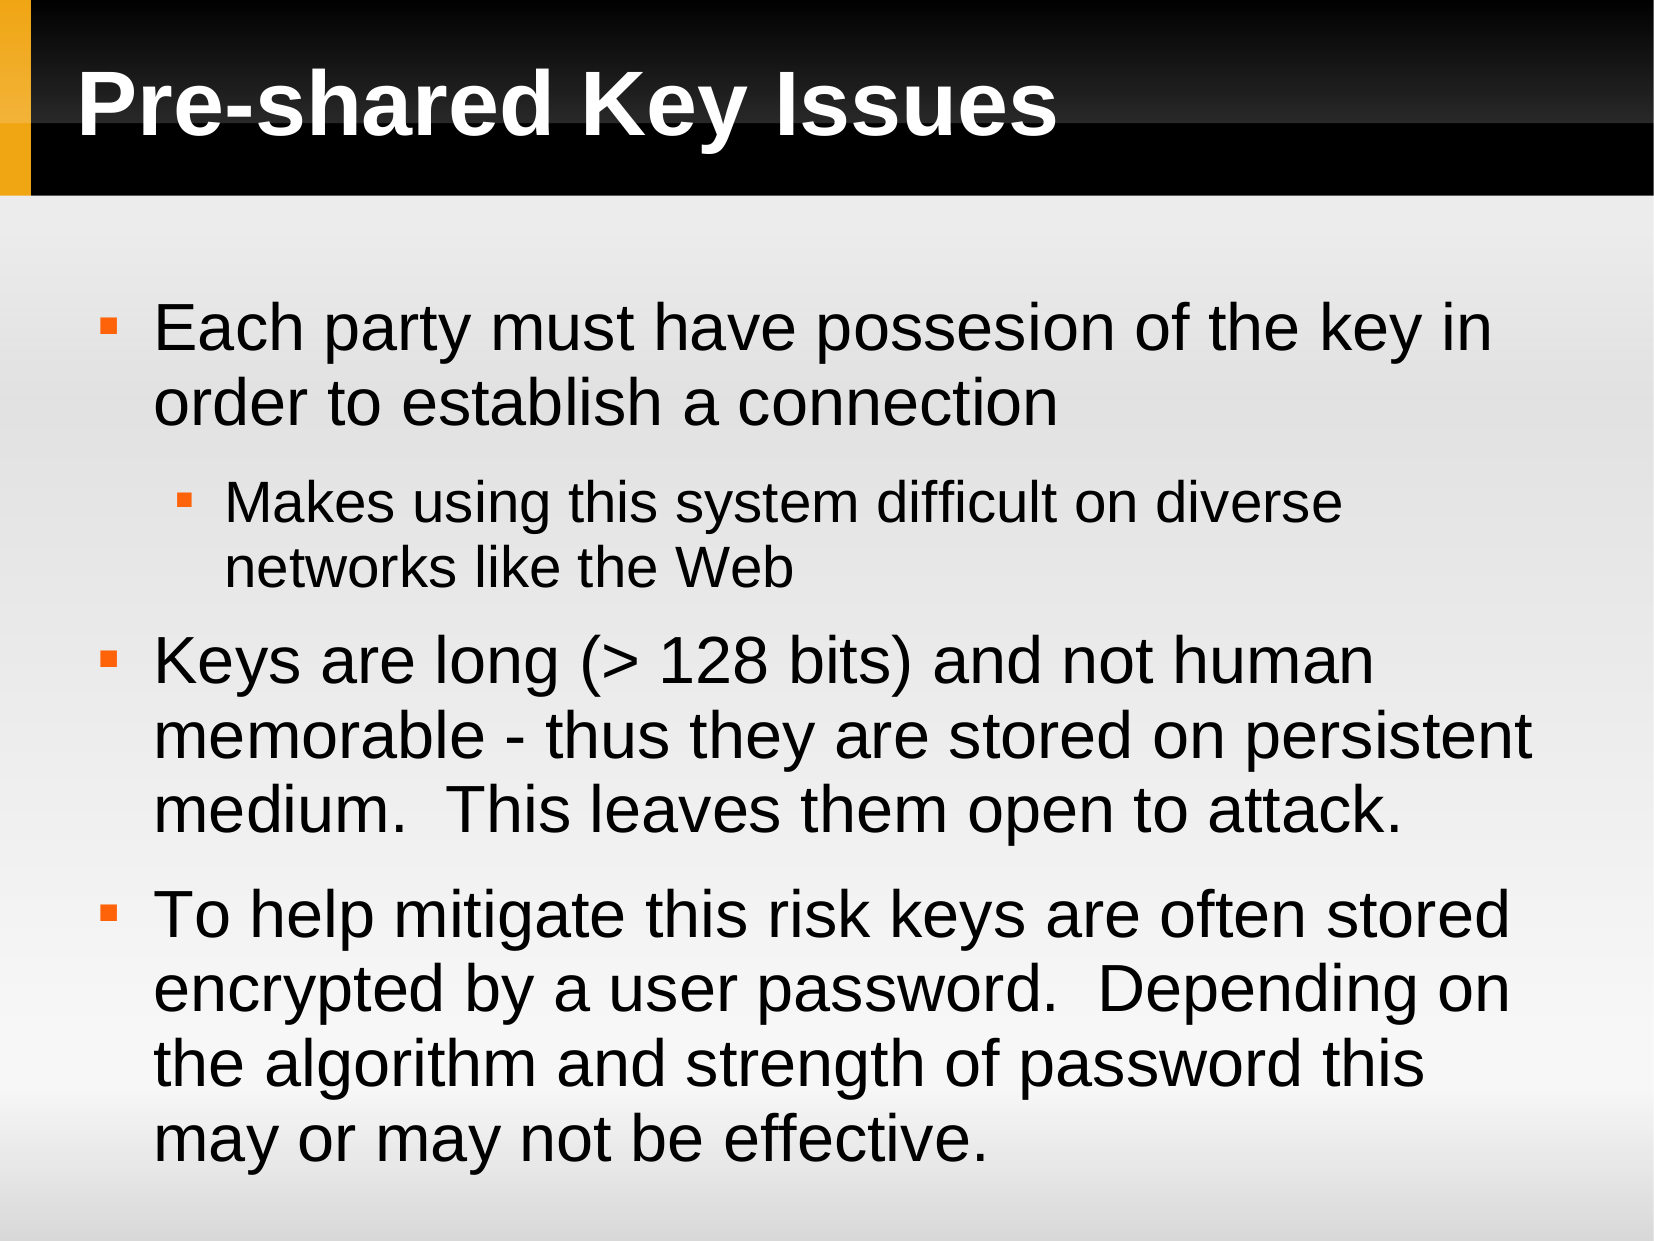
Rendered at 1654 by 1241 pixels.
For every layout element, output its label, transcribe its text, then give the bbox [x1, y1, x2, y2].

picture [0, 0, 1654, 1241]
title Pre-shared Key Issues [76, 0, 1565, 208]
list Each party must have possesion of the key in order to establish a connection Makes using this system difficult on diverse networks like the Web Keys are long (> 128 bits) and not human memorable - thus they are stored on persistent medium. This leaves them open to attack. To help mitigate this risk keys are often stored encrypted by a user password. Depending on the algorithm and strength of password this may or may not be effective. [82, 290, 1571, 1241]
